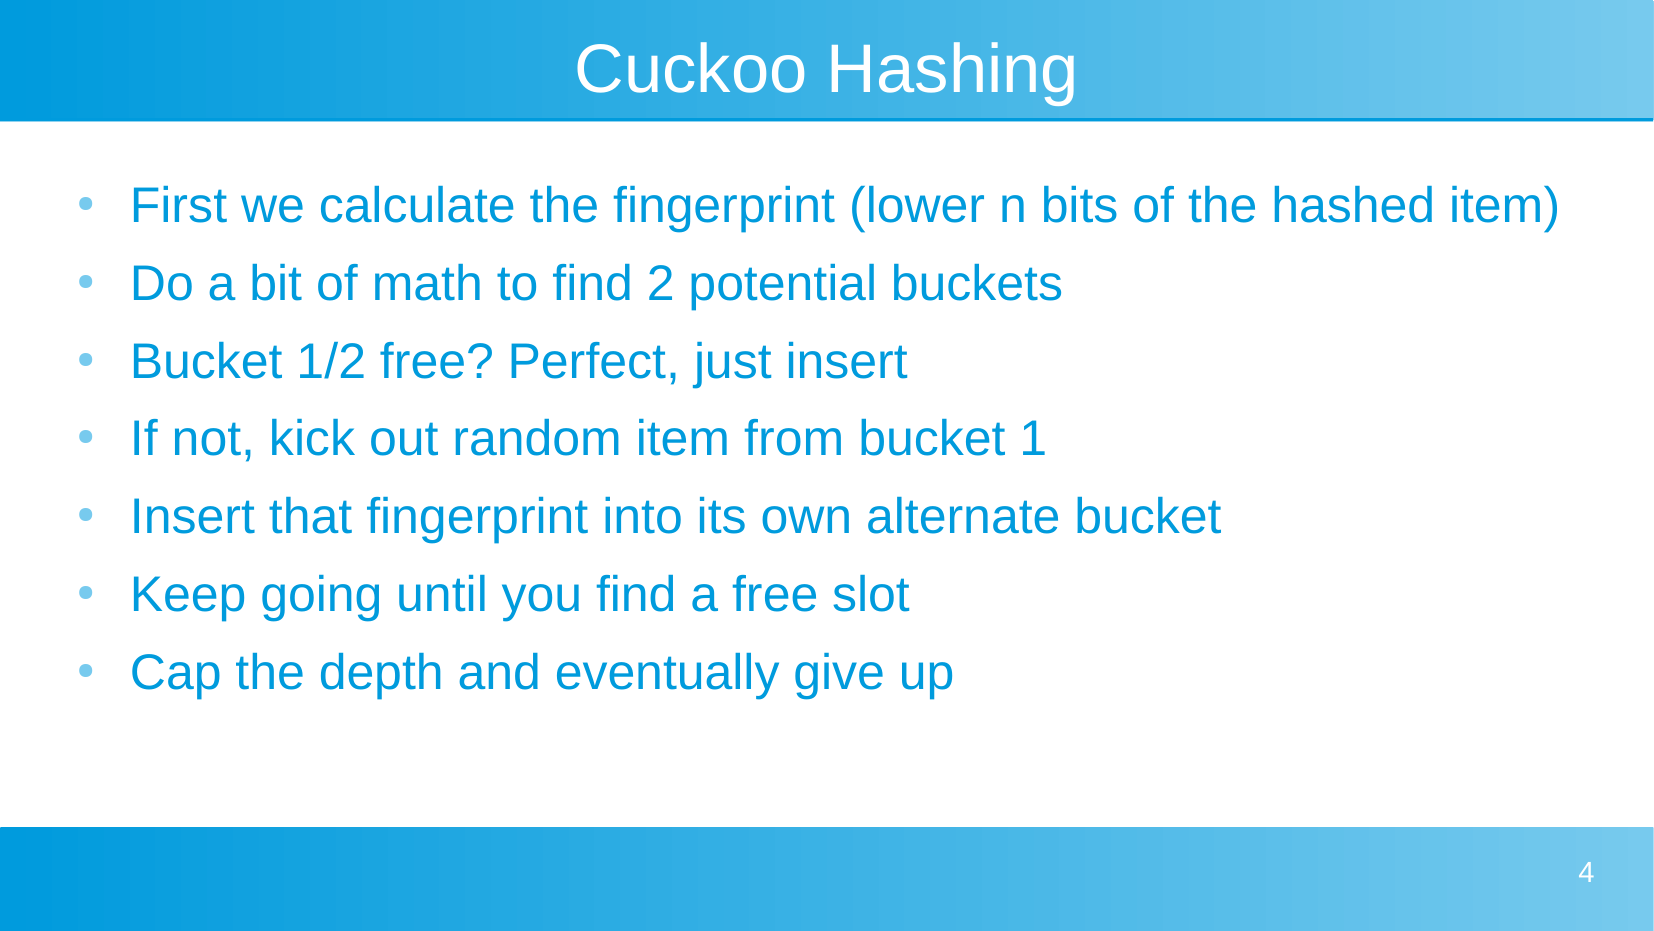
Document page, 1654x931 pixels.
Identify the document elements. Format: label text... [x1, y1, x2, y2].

title Cuckoo Hashing [59, 29, 1595, 108]
list First we calculate the fingerprint (lower n bits of the hashed item) Do a bit of math to find 2 potential buckets Bucket 1/2 free? Perfect, just insert If not, kick out random item from bucket 1 Insert that fingerprint into its own alternate bucket Keep going until you find a free slot Cap the depth and eventually give up [59, 177, 1595, 768]
